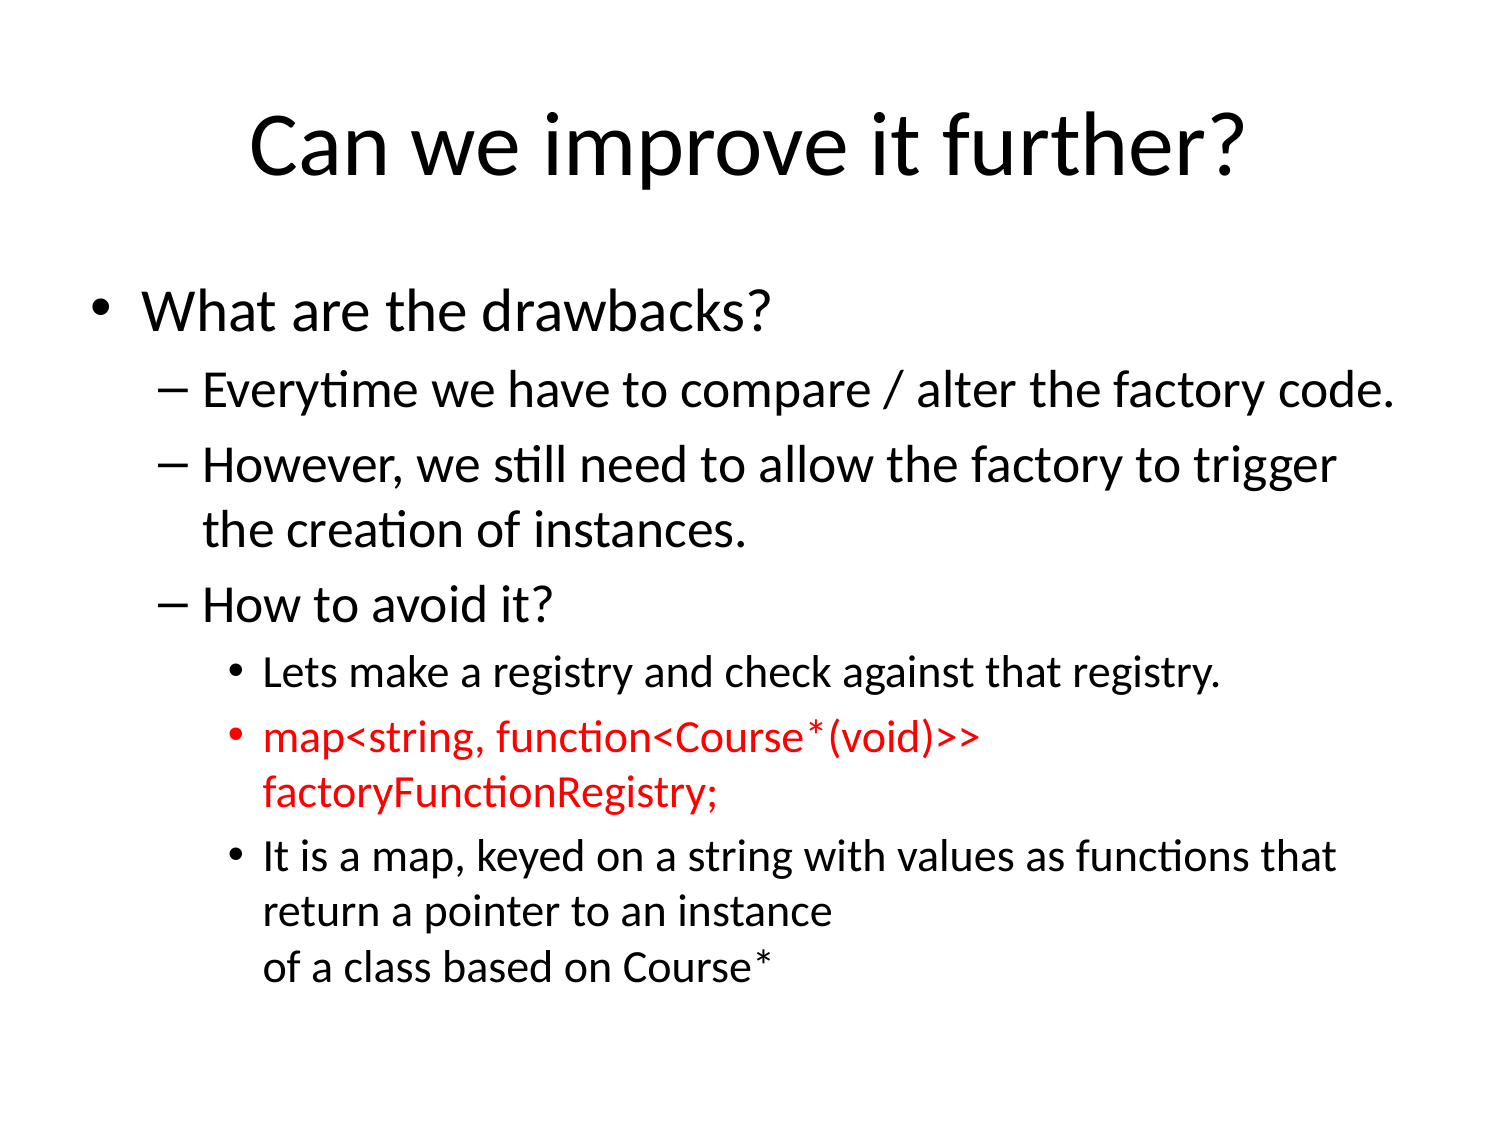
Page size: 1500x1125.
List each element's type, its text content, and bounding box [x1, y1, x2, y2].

title Can we improve it further? [75, 45, 1425, 233]
list What are the drawbacks? Everytime we have to compare / alter the factory code. However, we still need to allow the factory to trigger the creation of instances. How to avoid it? Lets make a registry and check against that registry. map<string, function<Course*(void)>> factoryFunctionRegistry; It is a map, keyed on a string with values as functions that return a pointer to an instance of a class based on Course* [75, 262, 1425, 1005]
